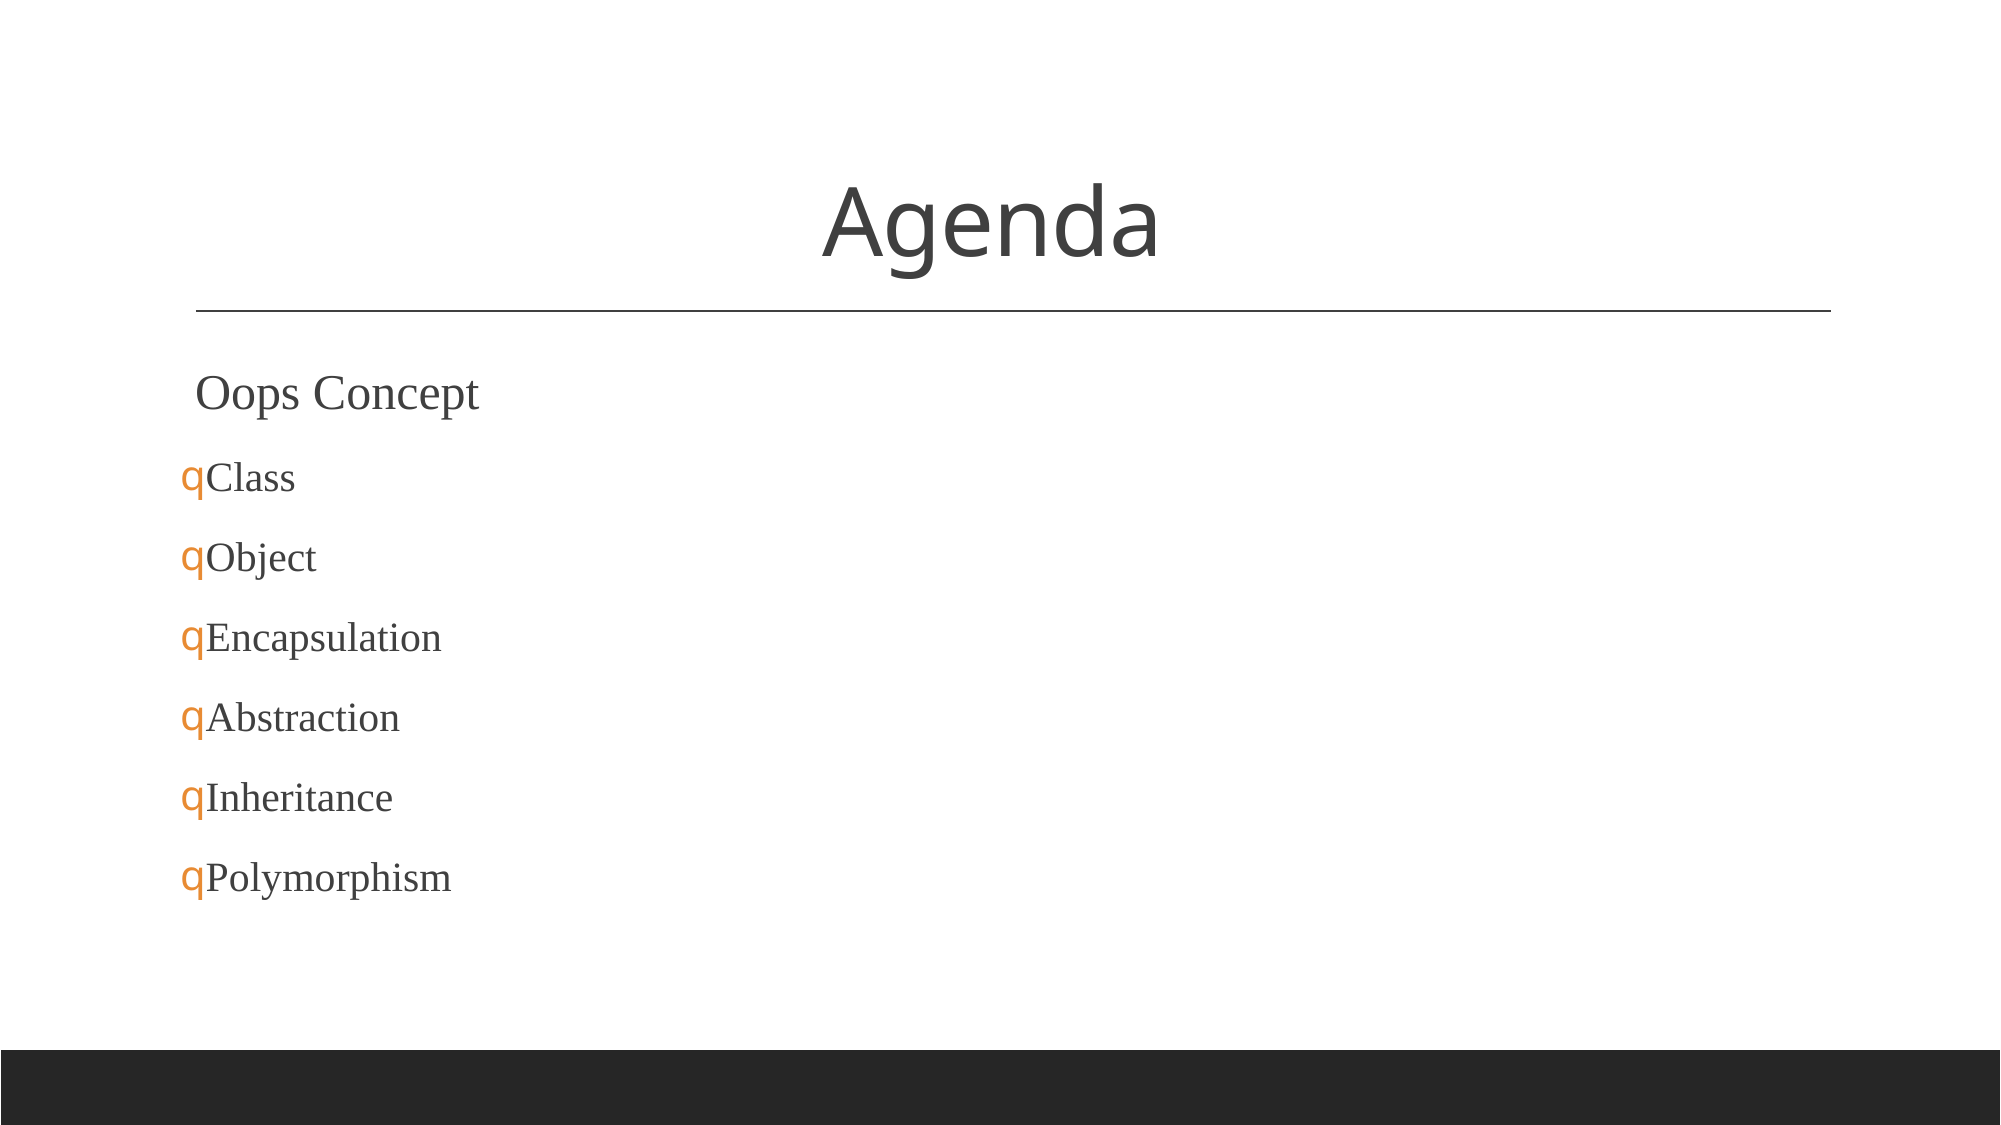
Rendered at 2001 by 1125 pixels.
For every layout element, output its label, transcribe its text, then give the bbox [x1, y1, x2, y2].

list Oops Concept Class Object Encapsulation Abstraction Inheritance Polymorphism [180, 345, 1831, 963]
title Agenda [180, 47, 1831, 286]
